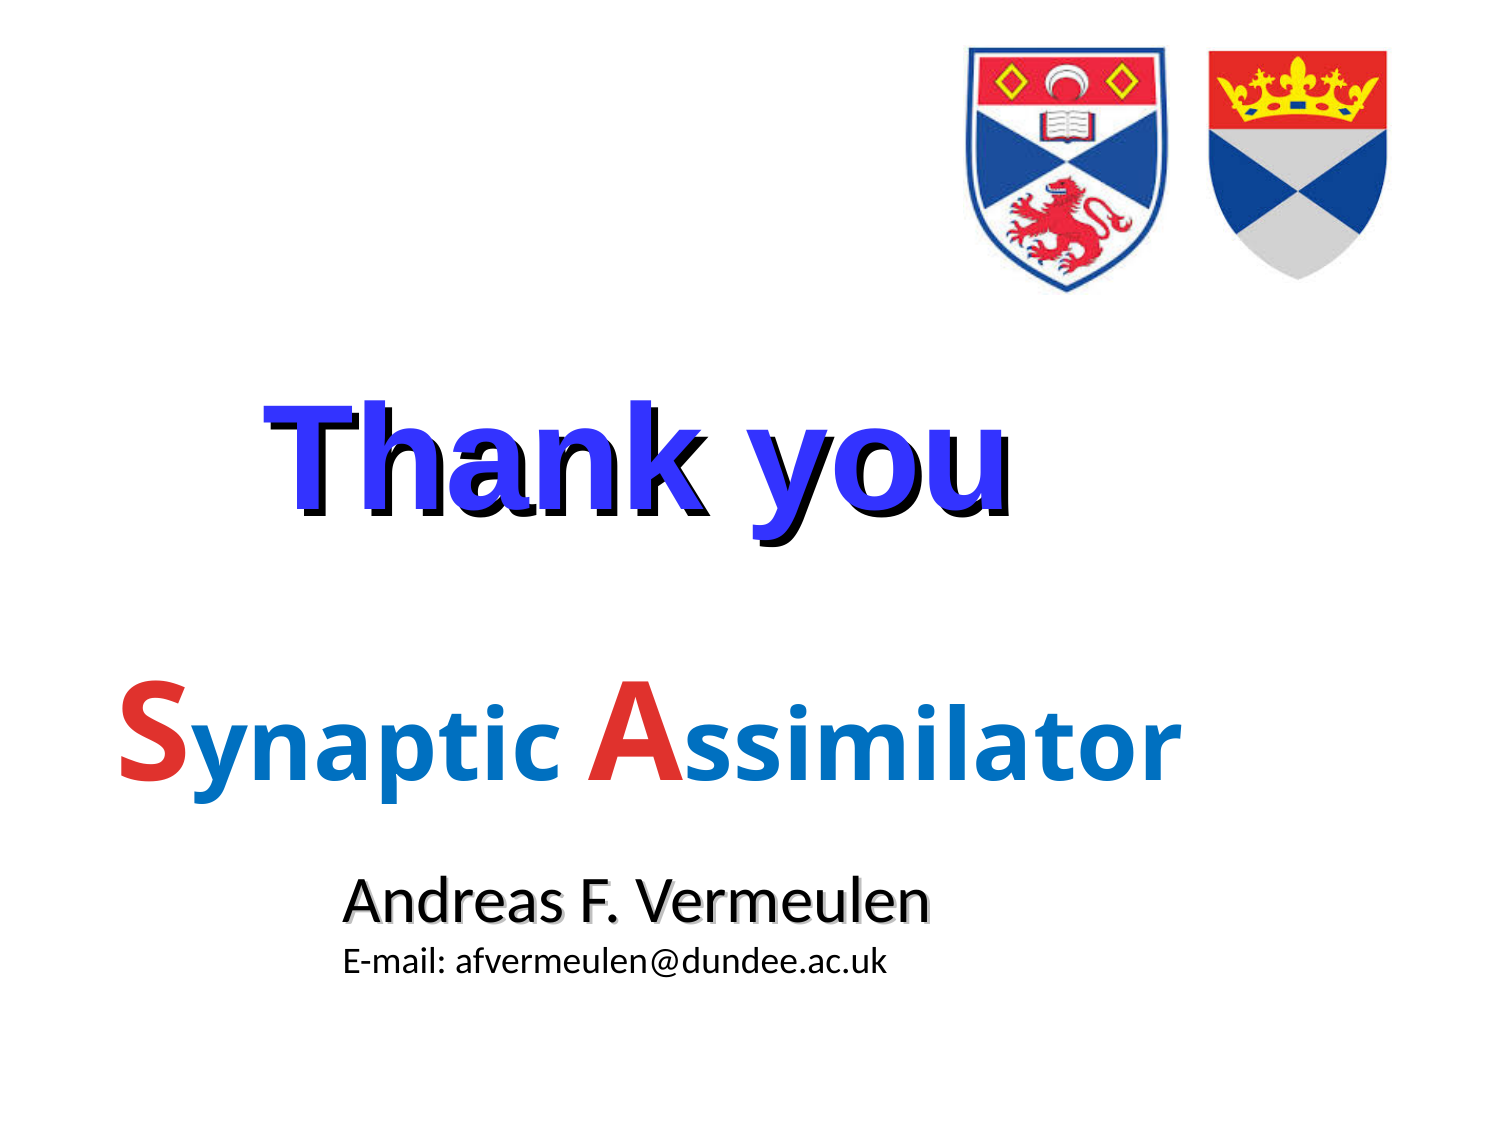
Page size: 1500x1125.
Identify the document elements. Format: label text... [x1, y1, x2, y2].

text_box Thank you [248, 366, 1063, 638]
text_box Synaptic Assimilator [100, 635, 1394, 815]
picture [963, 45, 1170, 296]
text_box Andreas F. Vermeulen E-mail: afvermeulen@dundee.ac.uk [342, 873, 1134, 963]
picture [1181, 47, 1418, 284]
